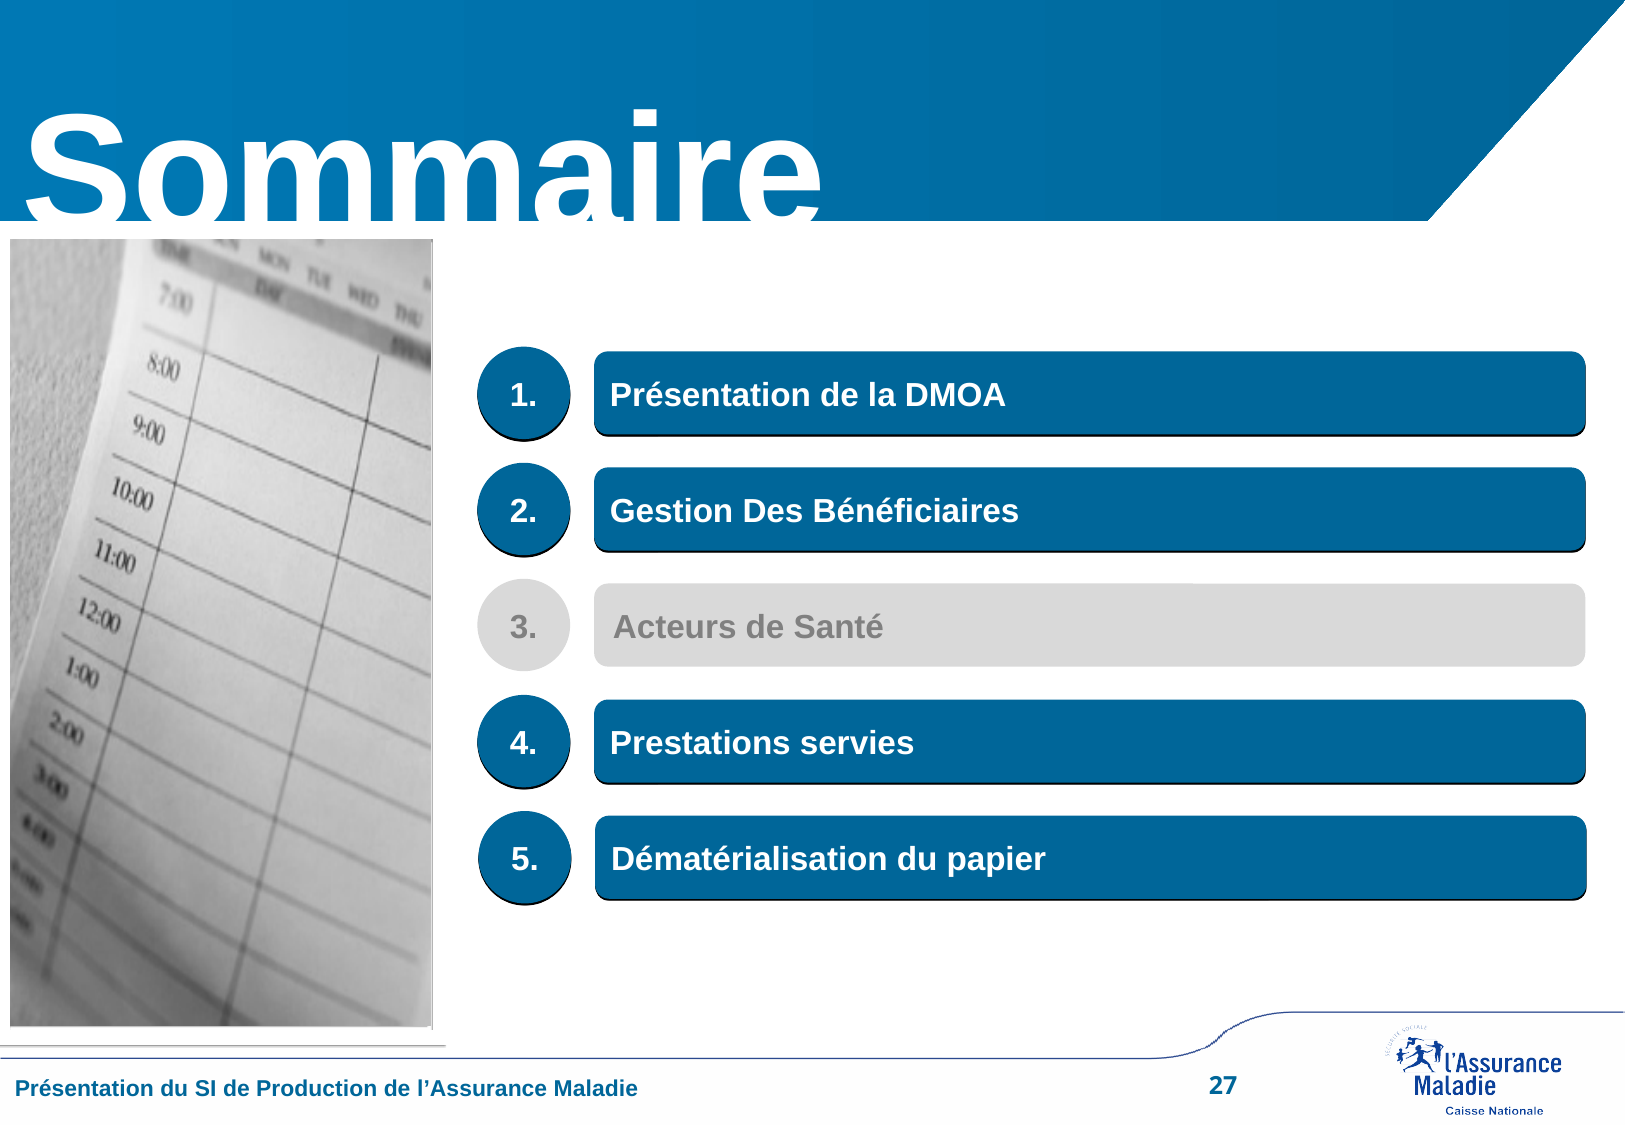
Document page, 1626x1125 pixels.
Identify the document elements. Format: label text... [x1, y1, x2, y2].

text_box 4. [477, 694, 571, 788]
text_box Gestion Des Bénéficiaires [594, 467, 1586, 551]
text_box 2. [477, 462, 571, 556]
text_box Acteurs de Santé [594, 583, 1586, 667]
text_box Prestations servies [594, 699, 1586, 783]
text_box Présentation de la DMOA [594, 351, 1586, 435]
text_box 3. [477, 578, 571, 672]
text_box Dématérialisation du papier [595, 815, 1587, 899]
picture [11, 1026, 431, 1030]
picture [0, 1011, 1625, 1125]
text_box 1. [477, 346, 571, 440]
text_box 5. [478, 811, 572, 904]
